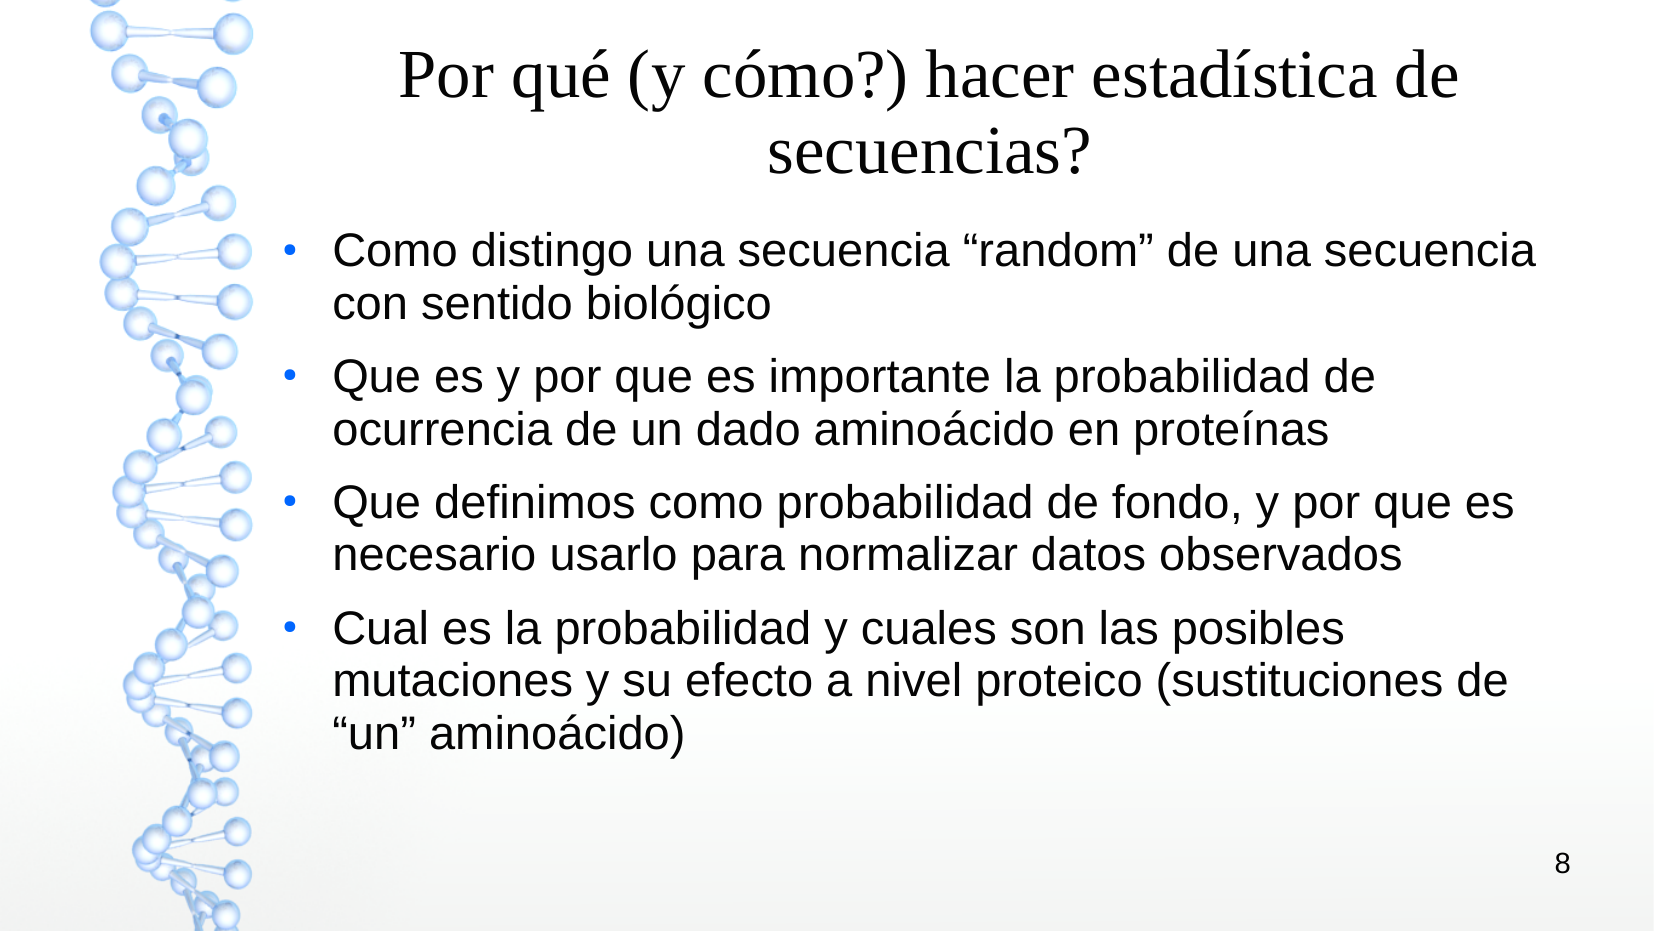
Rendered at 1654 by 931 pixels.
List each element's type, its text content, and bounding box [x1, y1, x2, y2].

title Por qué (y cómo?) hacer estadística de secuencias? [265, 35, 1595, 189]
picture [0, 0, 1654, 931]
list Como distingo una secuencia “random” de una secuencia con sentido biológico Que es y por que es importante la probabilidad de ocurrencia de un dado aminoácido en proteínas Que definimos como probabilidad de fondo, y por que es necesario usarlo para normalizar datos observados Cual es la probabilidad y cuales son las posibles mutaciones y su efecto a nivel proteico (sustituciones de “un” aminoácido) [265, 224, 1595, 764]
